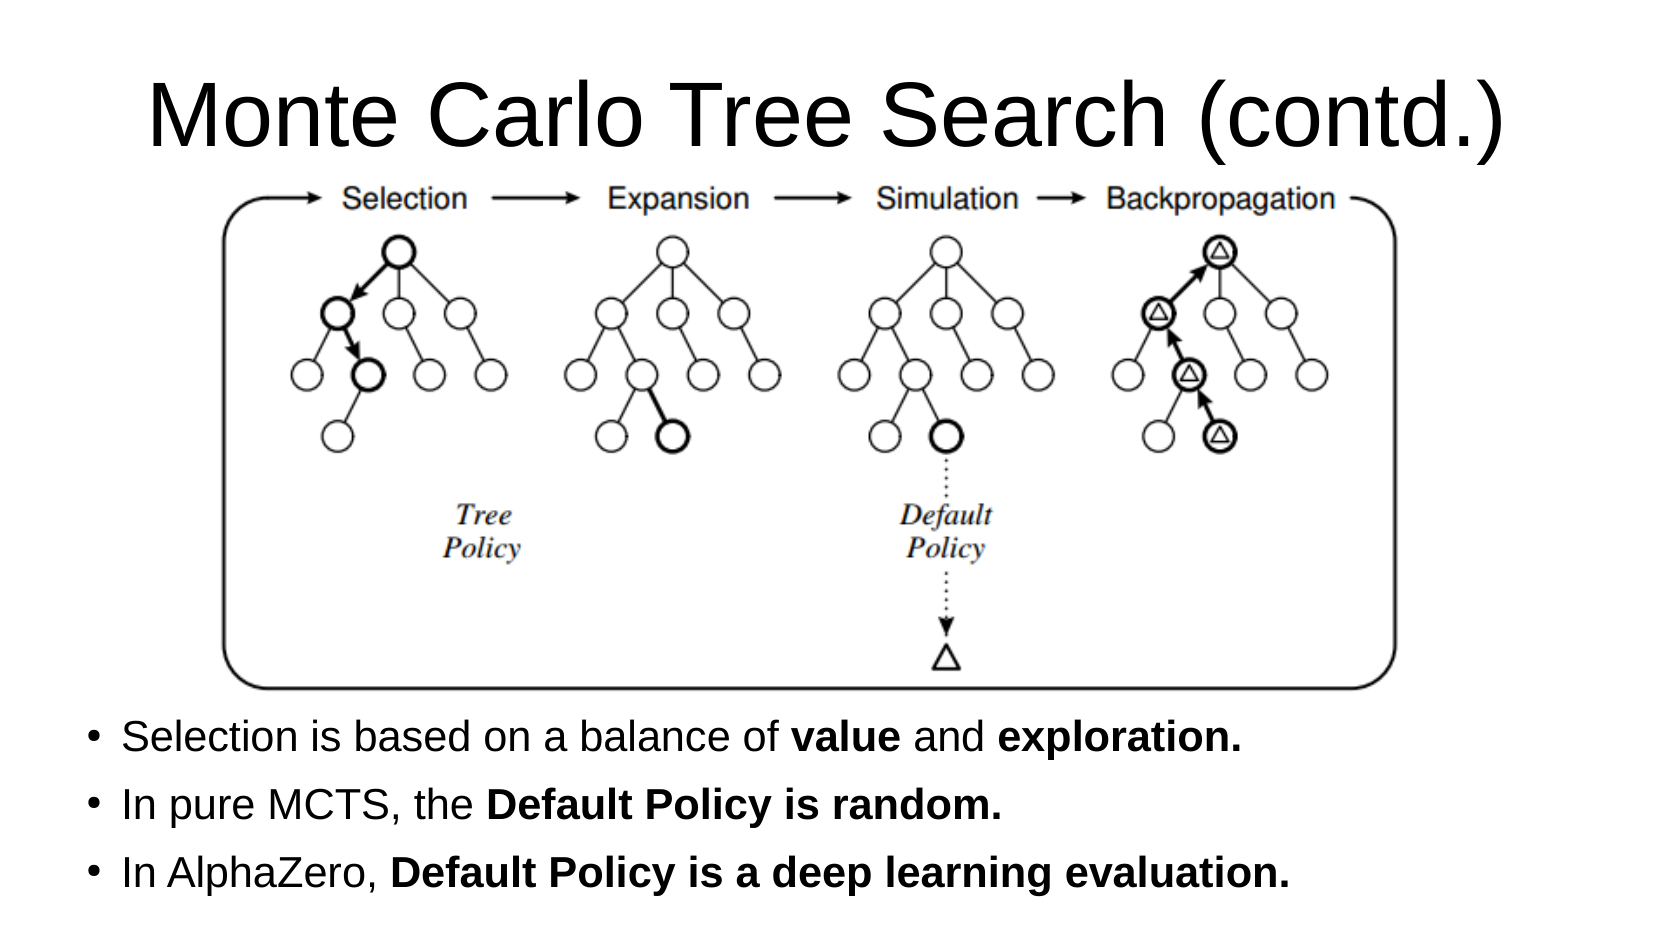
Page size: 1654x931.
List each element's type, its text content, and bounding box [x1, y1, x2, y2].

title Monte Carlo Tree Search (contd.) [82, 37, 1571, 193]
list Selection is based on a balance of value and exploration. In pure MCTS, the Default Policy is random. In AlphaZero, Default Policy is a deep learning evaluation. [75, 712, 1564, 901]
picture [218, 176, 1426, 713]
